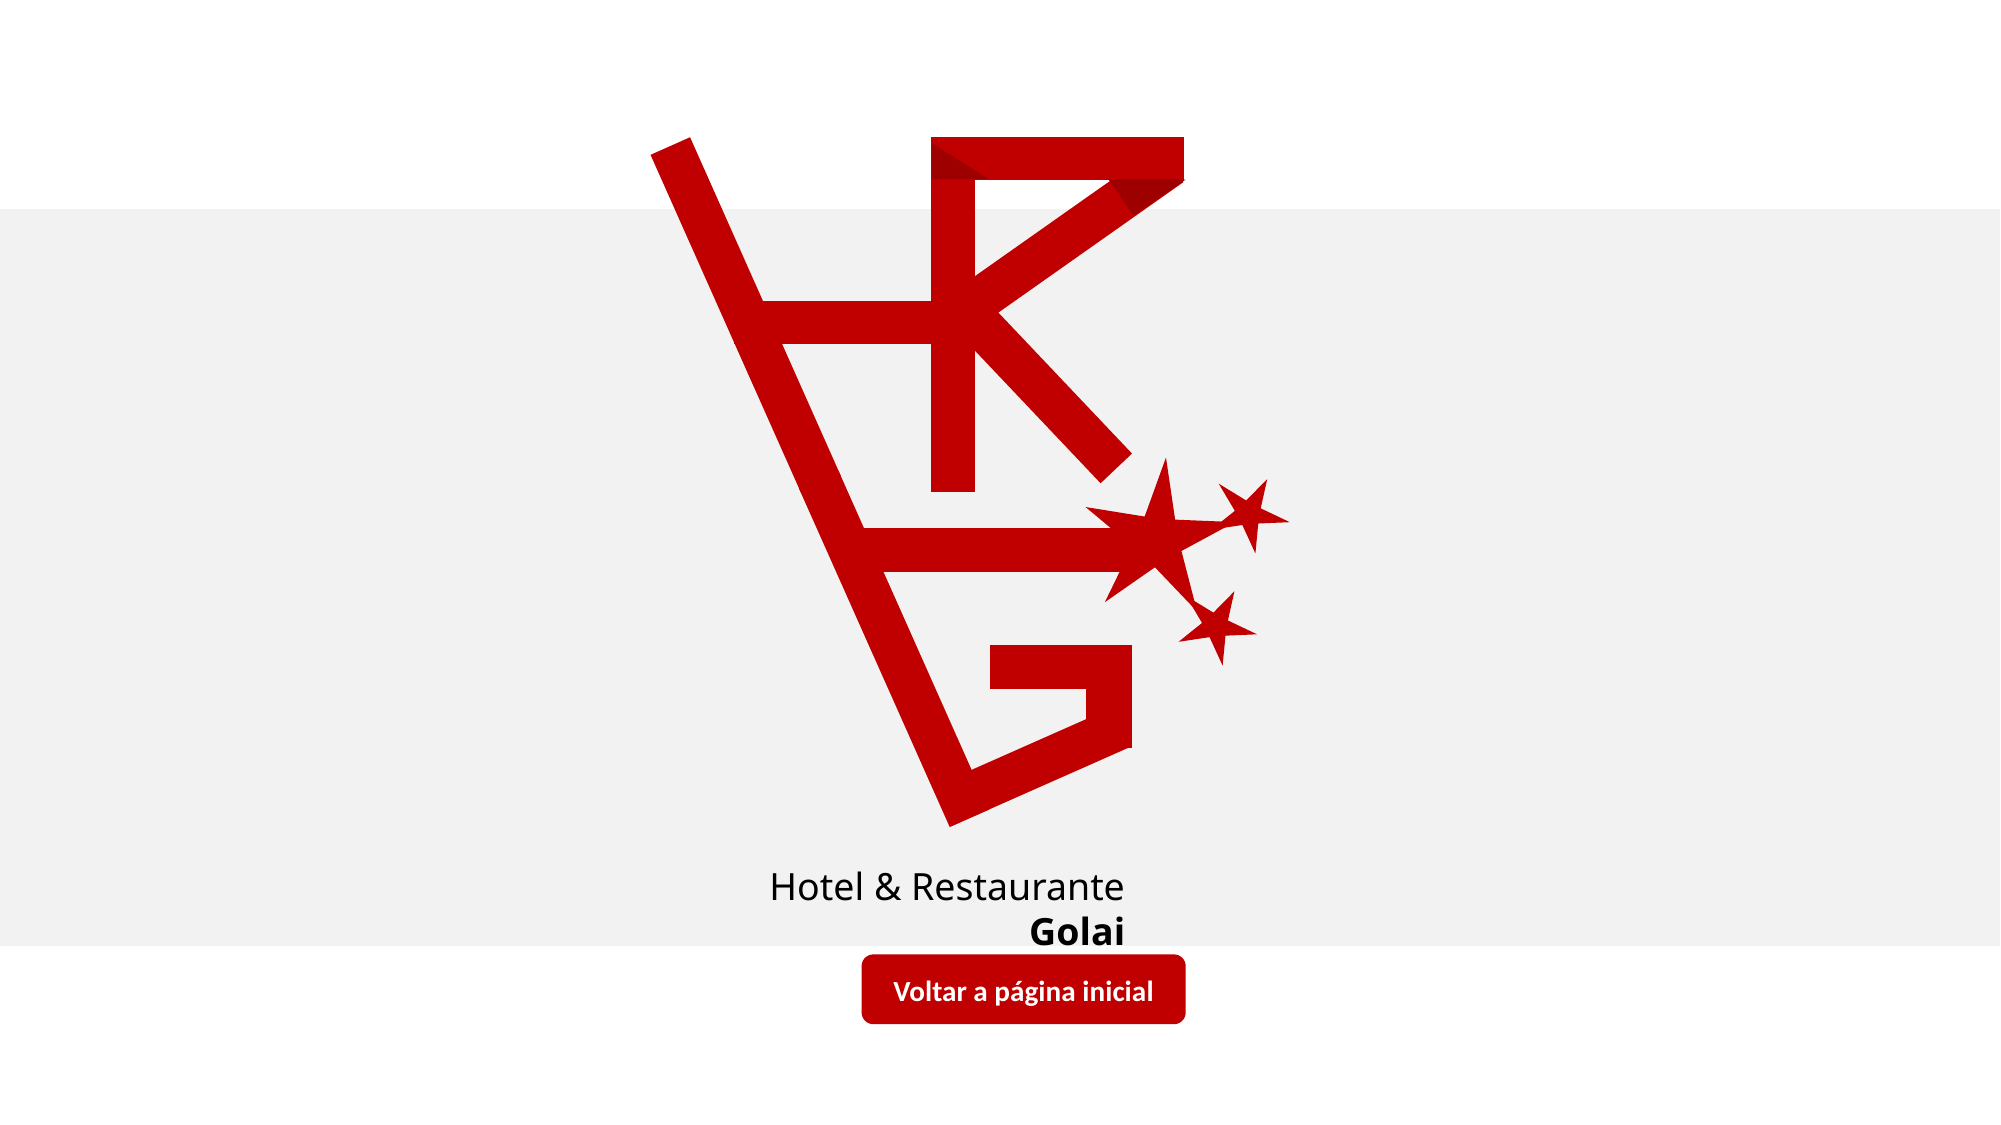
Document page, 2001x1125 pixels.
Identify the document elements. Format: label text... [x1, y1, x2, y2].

text_box Hotel & Restaurante Golai [754, 855, 1241, 917]
text_box [0, 137, 2000, 946]
text_box Voltar a página inicial [861, 954, 1186, 1025]
